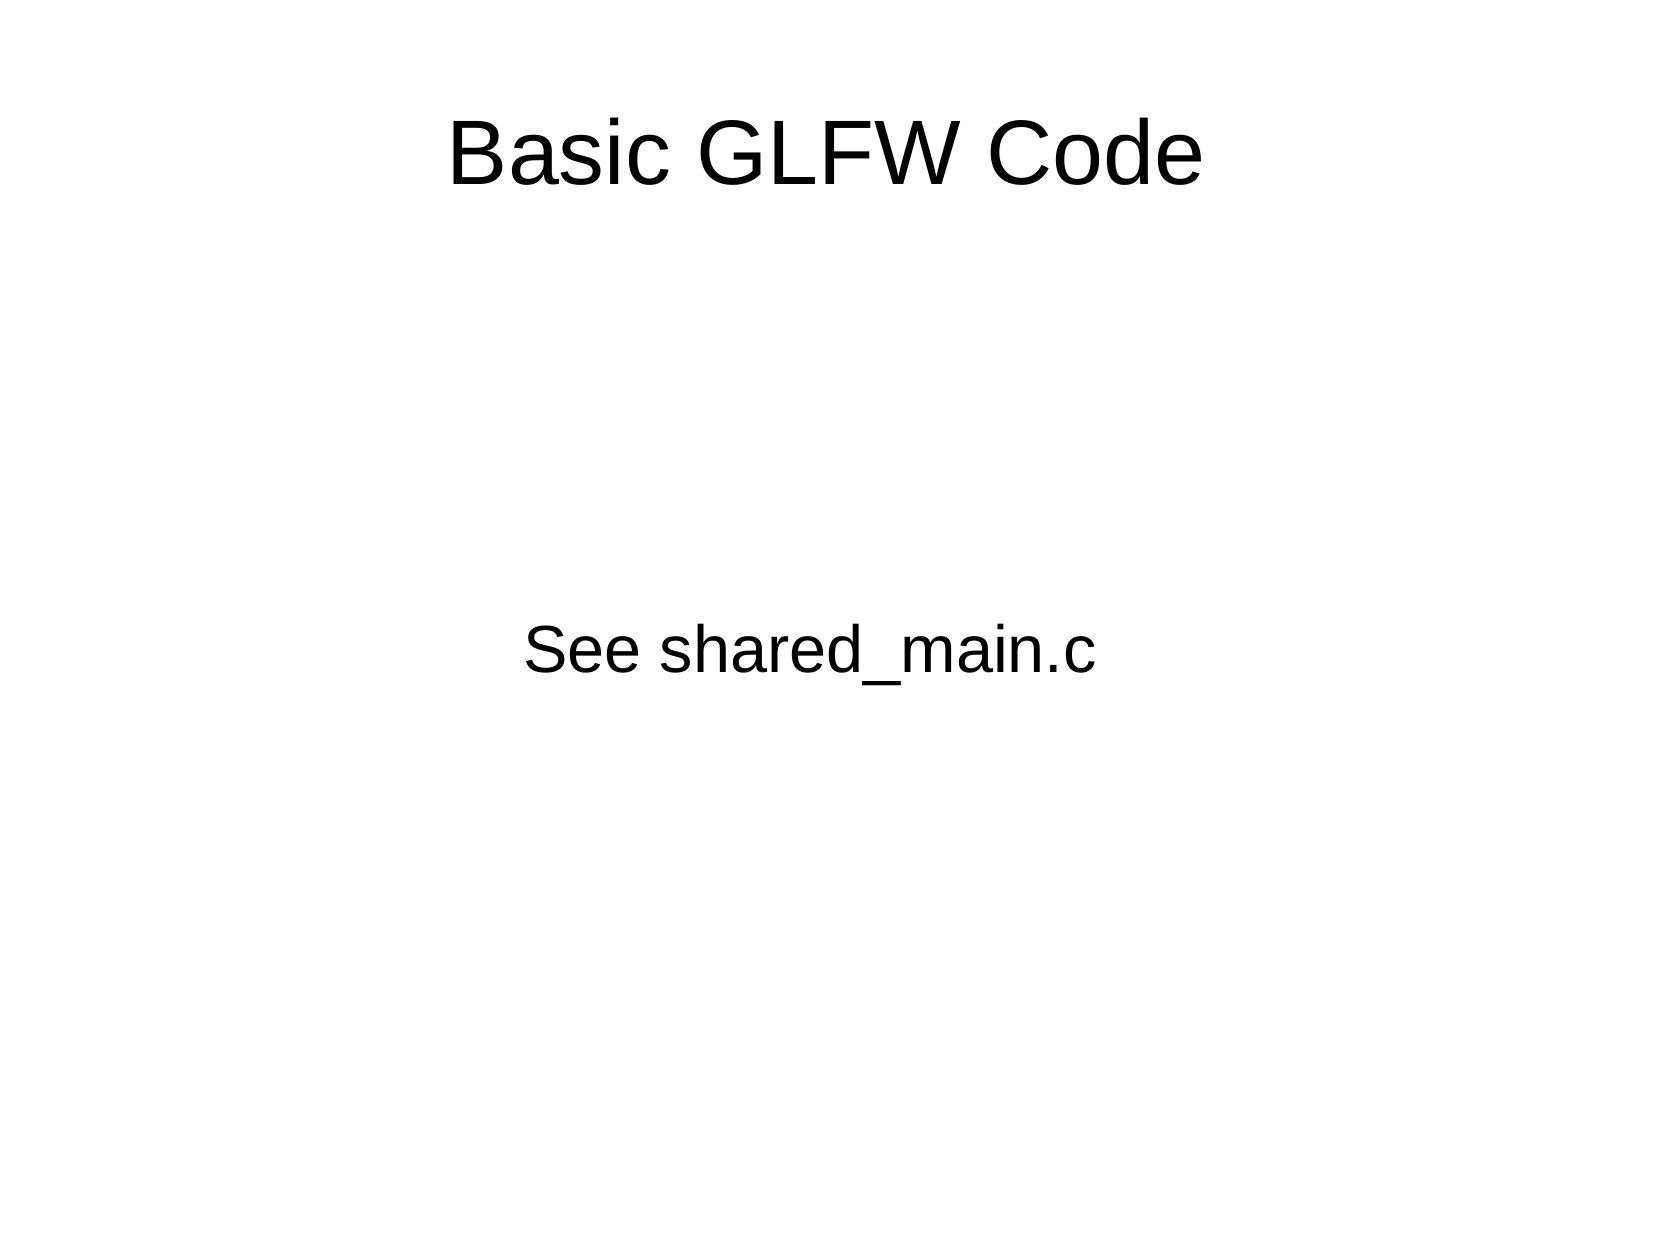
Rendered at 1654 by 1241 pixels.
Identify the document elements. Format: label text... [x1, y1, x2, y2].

subtitle See shared_main.c [82, 290, 1538, 1010]
title Basic GLFW Code [82, 49, 1571, 257]
